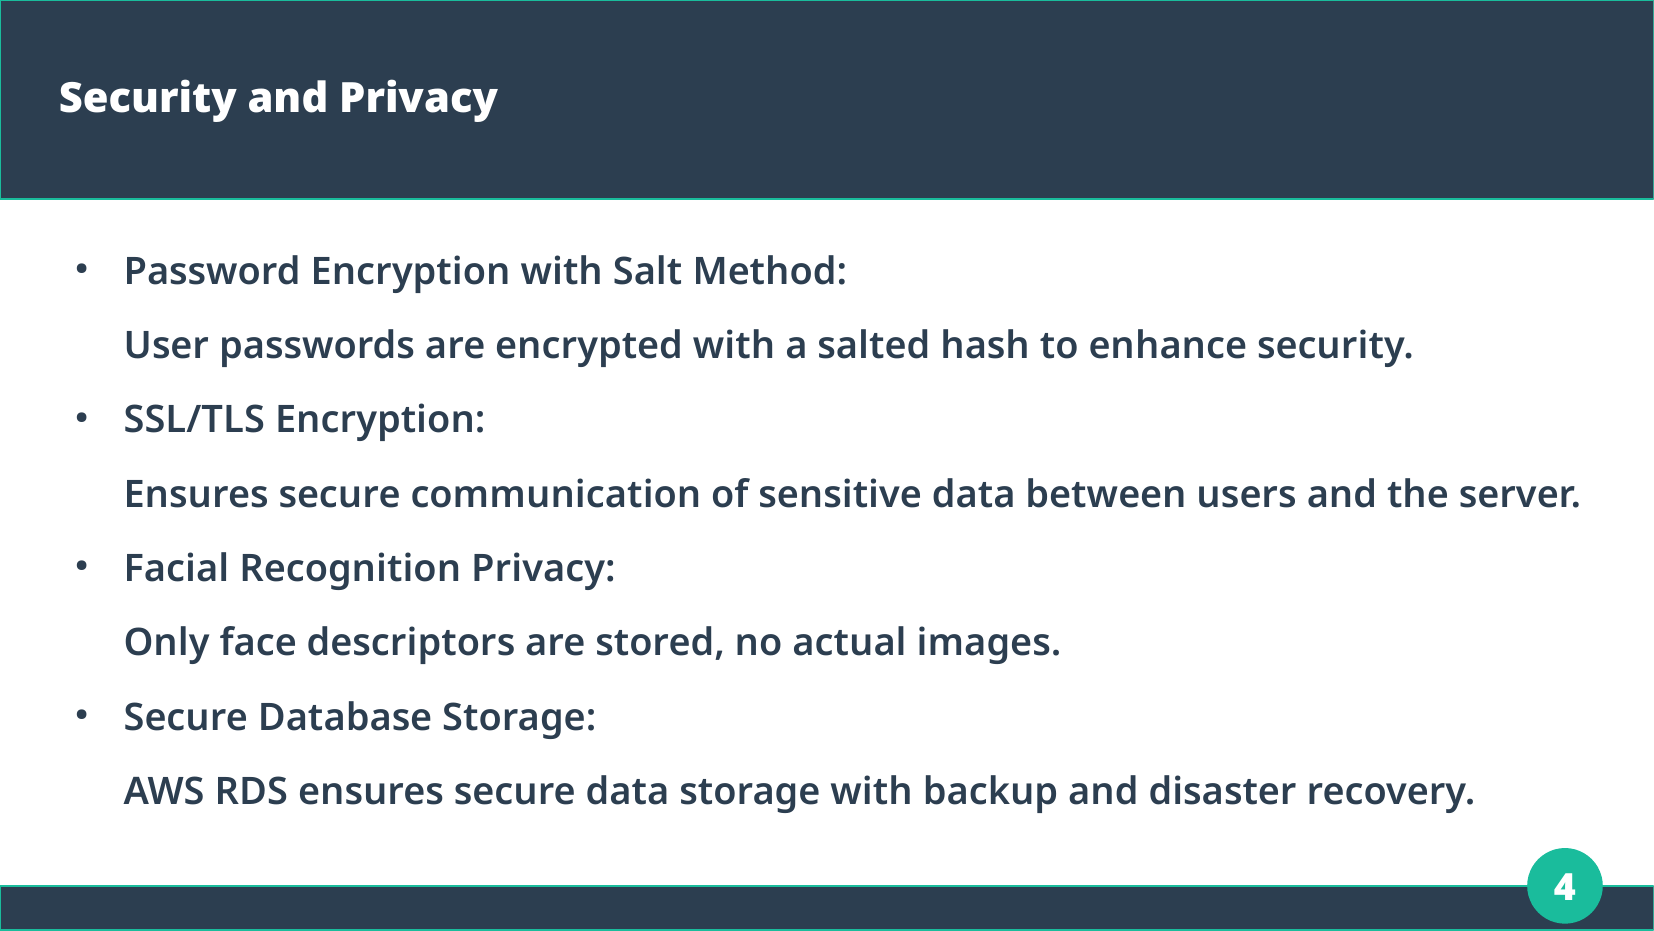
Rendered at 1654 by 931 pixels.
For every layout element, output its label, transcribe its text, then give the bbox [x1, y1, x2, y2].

list Password Encryption with Salt Method: User passwords are encrypted with a salted hash to enhance security. SSL/TLS Encryption: Ensures secure communication of sensitive data between users and the server. Facial Recognition Privacy: Only face descriptors are stored, no actual images. Secure Database Storage: AWS RDS ensures secure data storage with backup and disaster recovery. [59, 243, 1595, 864]
title Security and Privacy [59, 37, 1595, 155]
